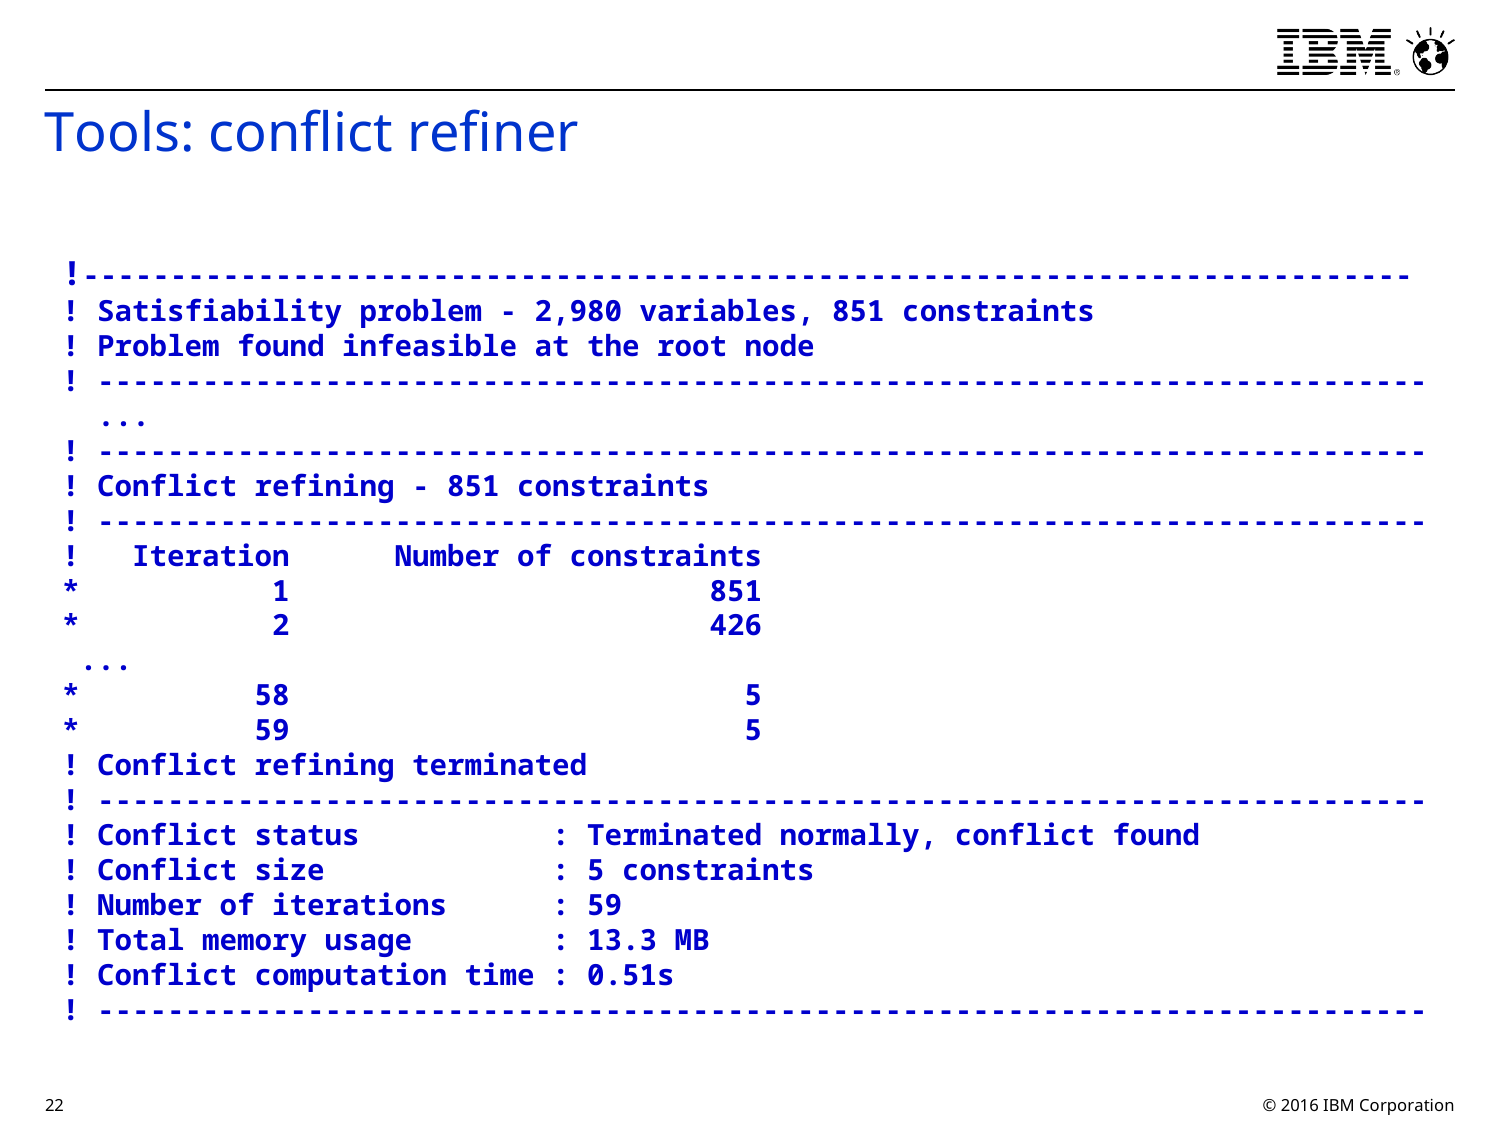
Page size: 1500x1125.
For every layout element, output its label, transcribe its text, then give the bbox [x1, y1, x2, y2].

title Tools: conflict refiner [29, 97, 1455, 203]
list !---------------------------------------------------------------------------- ! Satisfiability problem - 2,980 variables, 851 constraints ! Problem found infeasible at the root node ! ---------------------------------------------------------------------------- ... ! ---------------------------------------------------------------------------- ! Conflict refining - 851 constraints ! ---------------------------------------------------------------------------- ! Iteration Number of constraints * 1 851 * 2 426 ... * 58 5 * 59 5 ! Conflict refining terminated ! ---------------------------------------------------------------------------- ! Conflict status : Terminated normally, conflict found ! Conflict size : 5 constraints ! Number of iterations : 59 ! Total memory usage : 13.3 MB ! Conflict computation time : 0.51s ! ---------------------------------------------------------------------------- [29, 204, 1455, 1069]
picture [1260, 10, 1468, 90]
